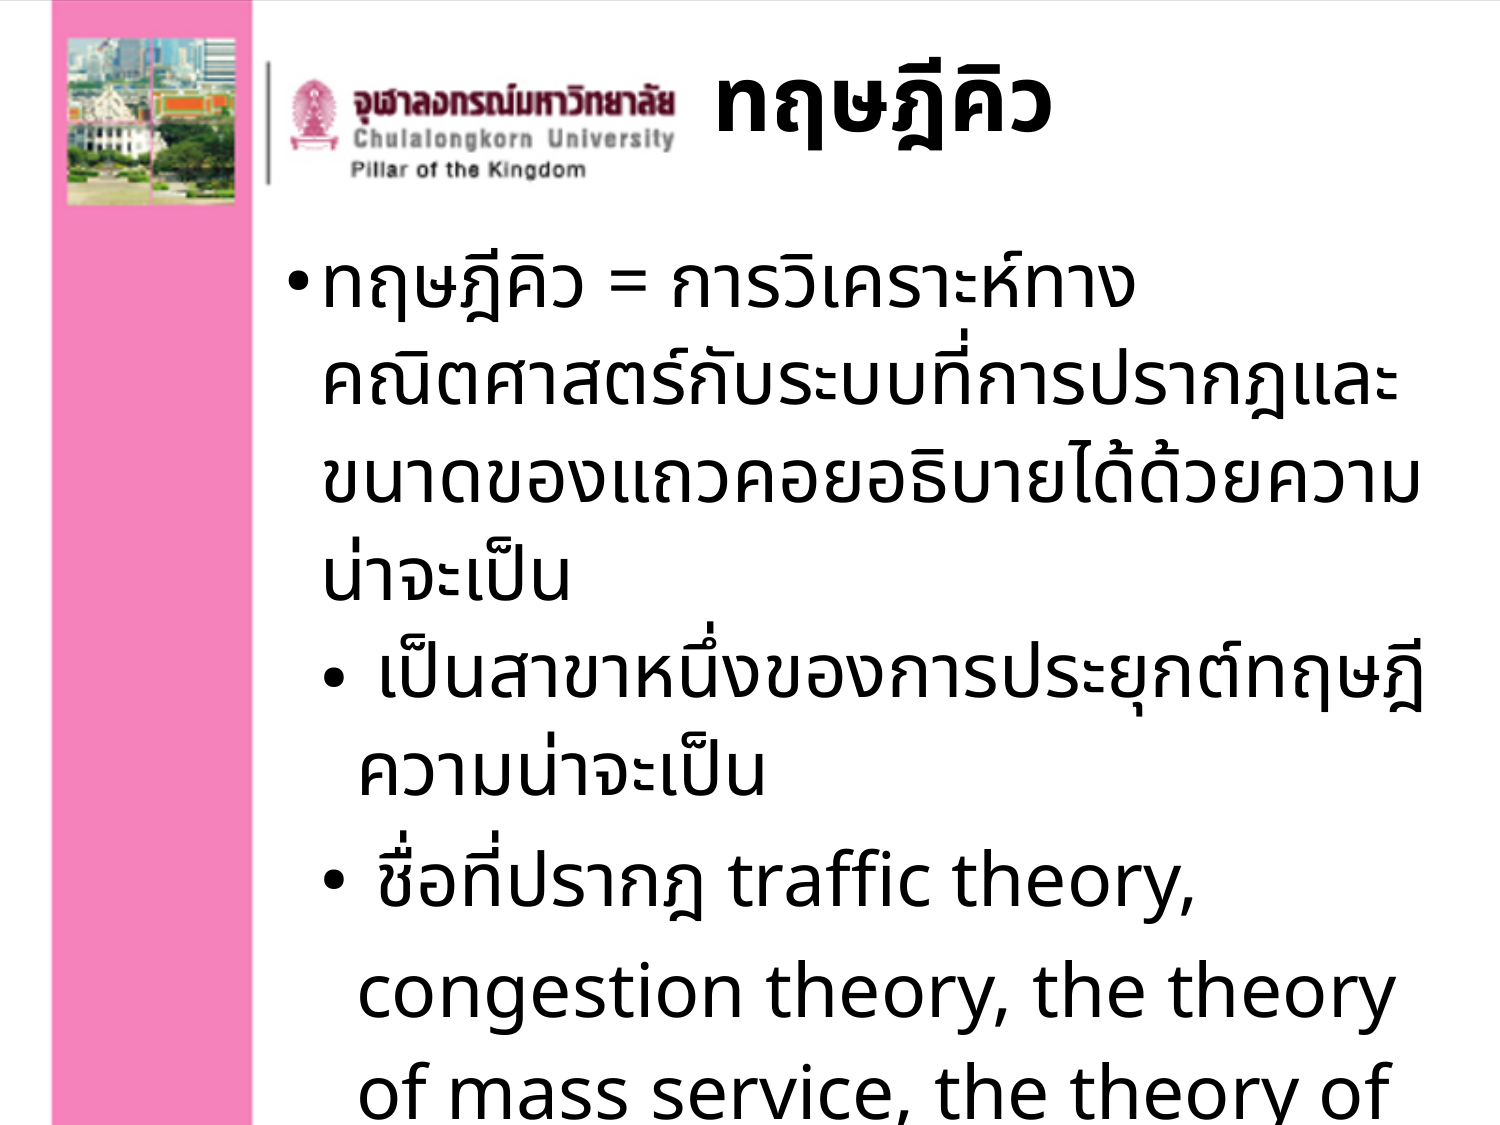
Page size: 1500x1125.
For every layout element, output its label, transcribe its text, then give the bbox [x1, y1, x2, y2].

text_box ทฤษฎีคิว = การวิเคราะห์ทางคณิตศาสตร์กับระบบที่การปรากฎและขนาดของแถวคอยอธิบายได้ด้วยความน่าจะเป็น เป็นสาขาหนึ่งของการประยุกต์ทฤษฎีความน่าจะเป็น ชื่อที่ปรากฎ traffic theory, congestion theory, the theory of mass service, the theory of stochastic service system ตัวอย่างเช่น ระบบโทรศัพท์บ้าน ระบบจราจร ณ แยกหนึ่งแยก ระบบการใช้งานเครือข่าย ระบบการประมวลผลภายในคอมพิวเตอร์ที่มีการประมวลผลหลายซีพียู [270, 219, 1484, 1125]
title ทฤษฎีคิว [712, 41, 1426, 177]
picture [0, 0, 1500, 1125]
